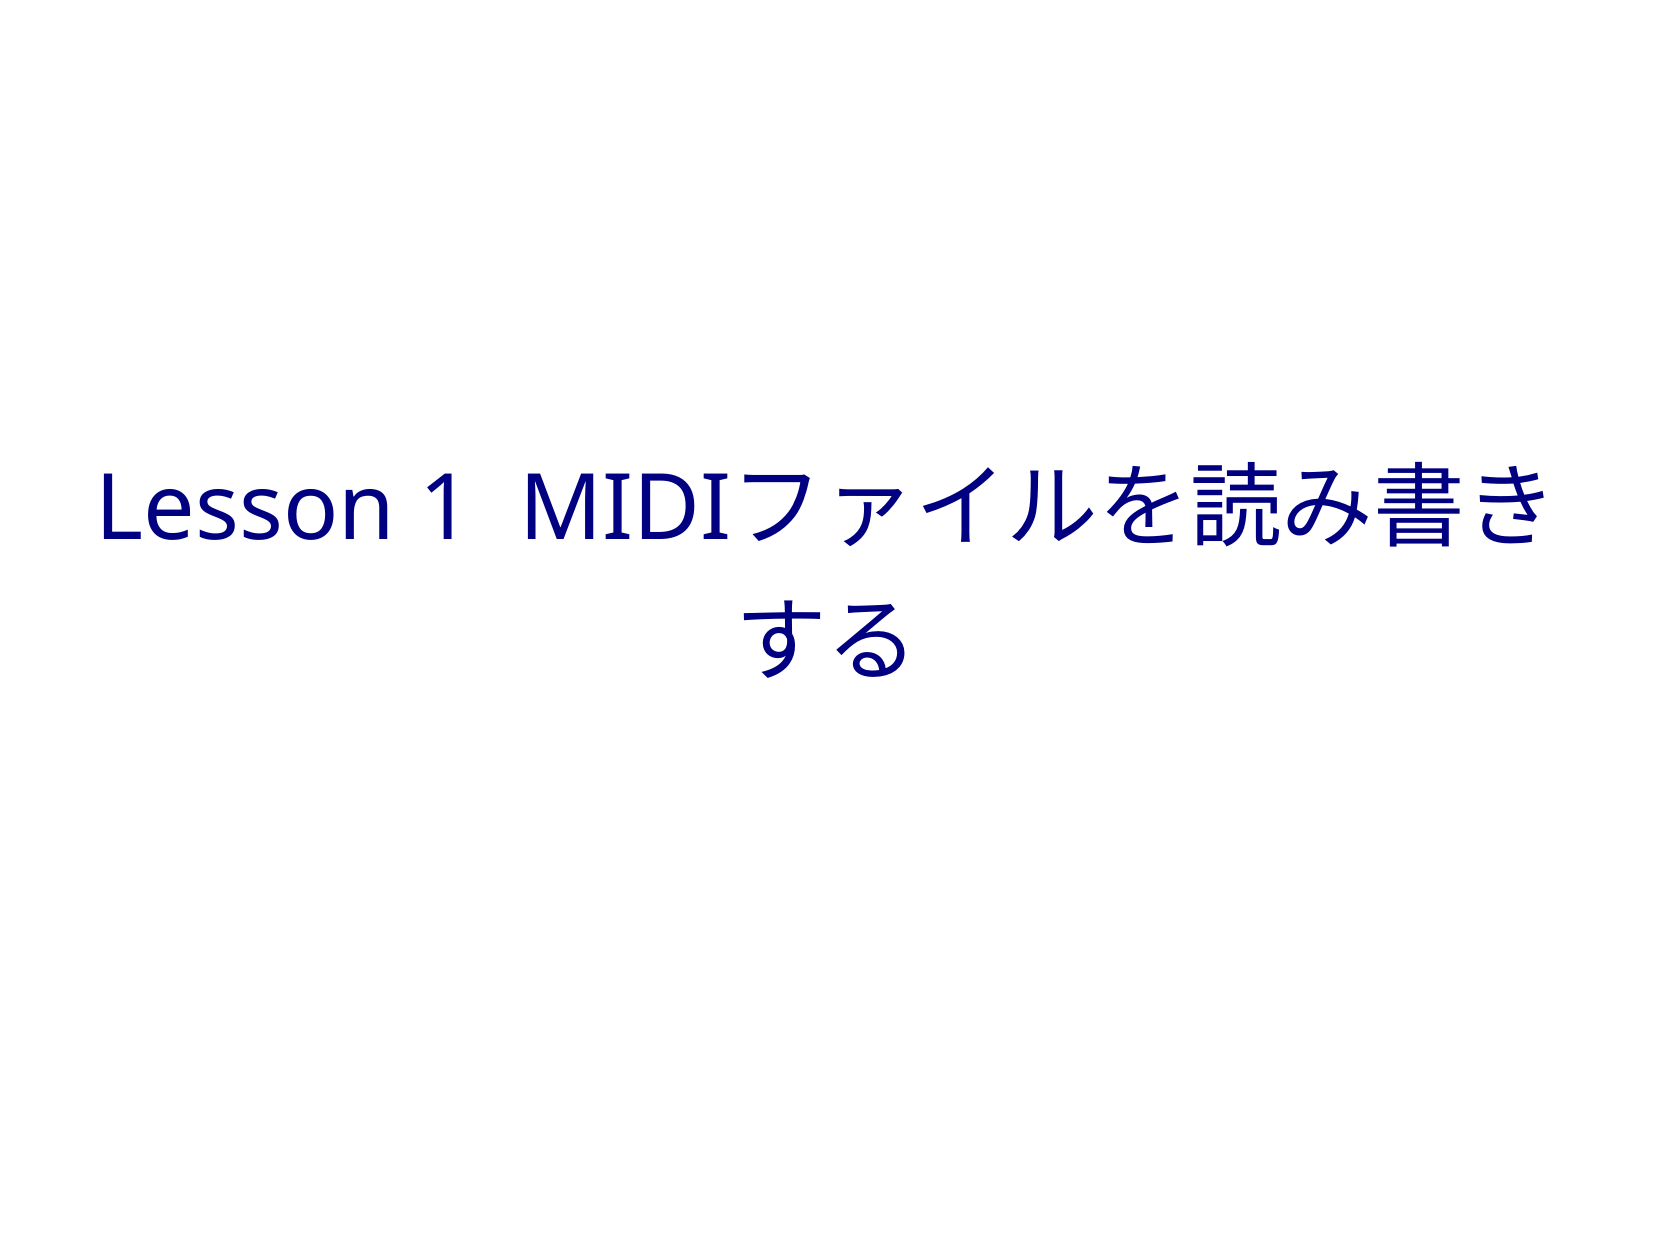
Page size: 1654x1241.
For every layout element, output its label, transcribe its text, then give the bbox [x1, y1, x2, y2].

title Lesson 1 MIDIファイルを読み書きする [82, 470, 1571, 663]
